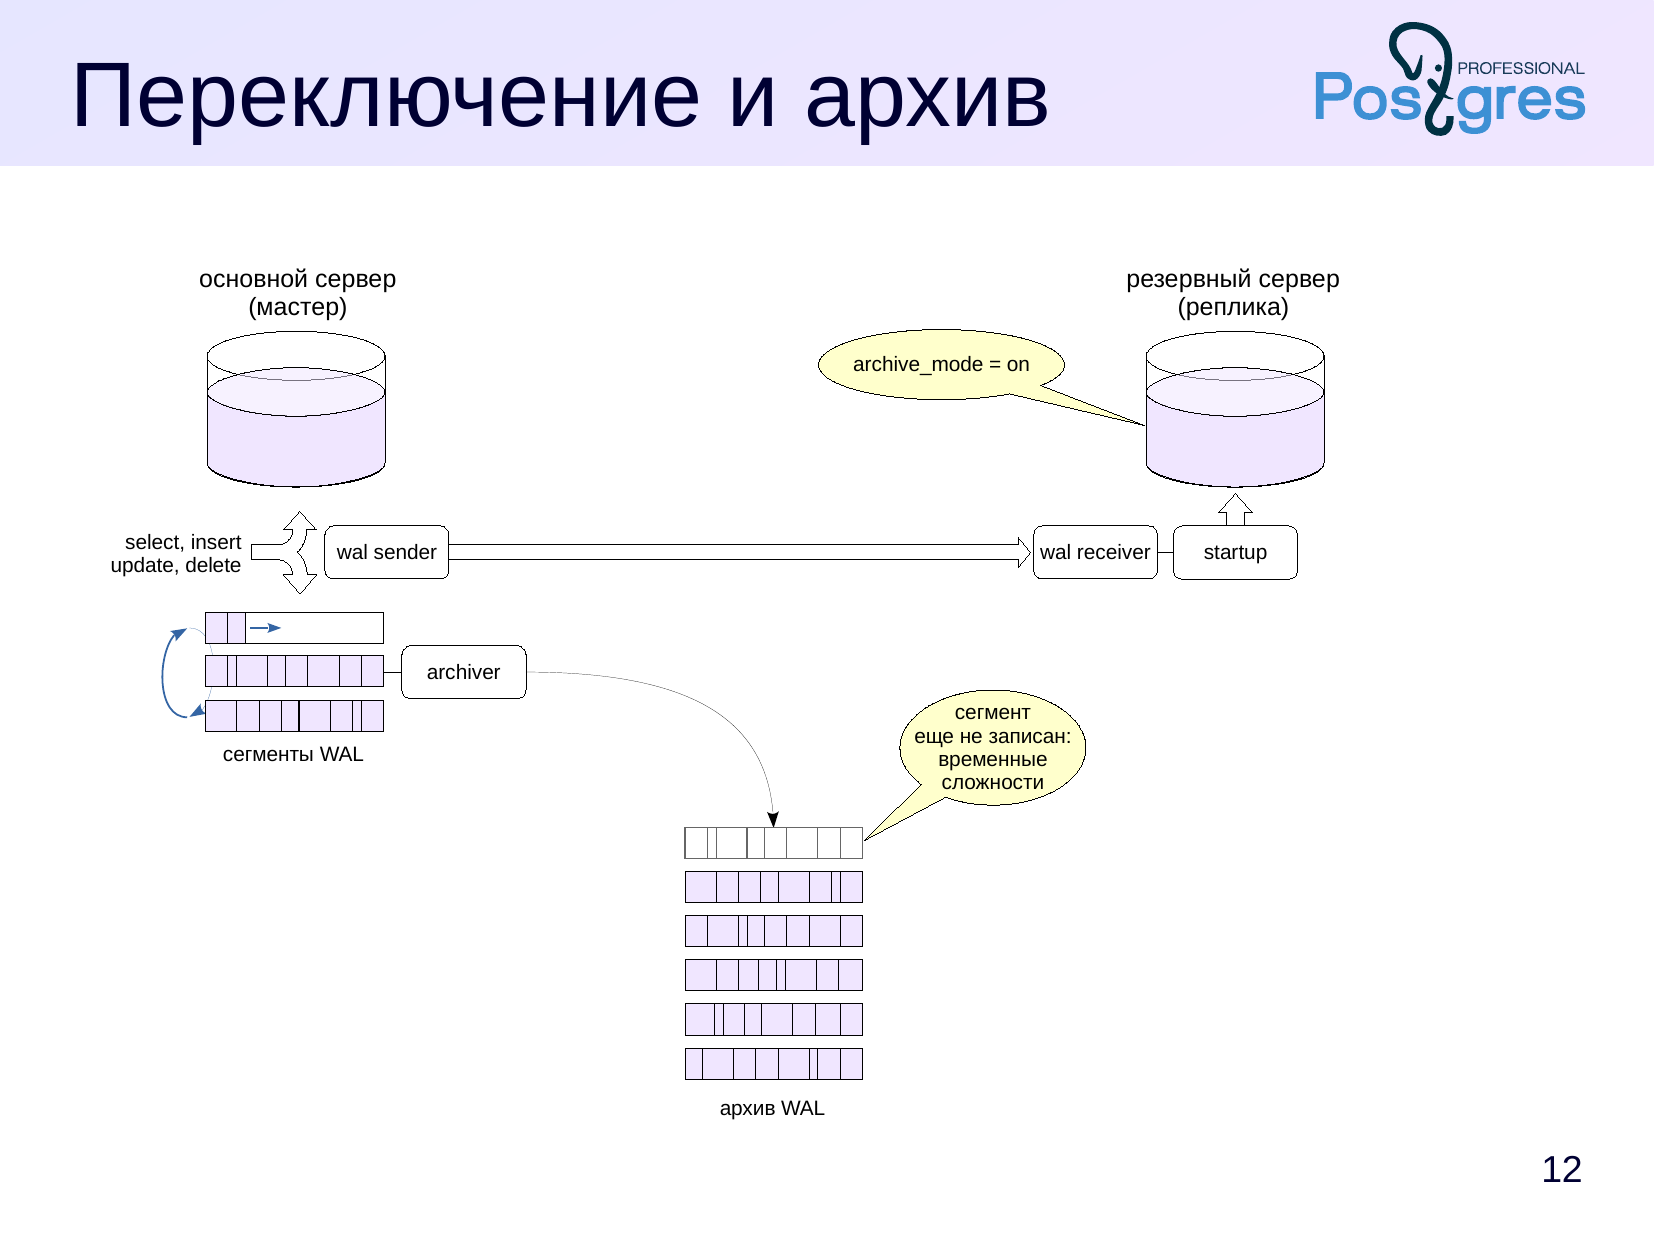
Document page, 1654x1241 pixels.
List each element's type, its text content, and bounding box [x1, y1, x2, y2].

text_box archive_mode = on [818, 329, 1145, 426]
text_box сегменты WAL [208, 735, 379, 775]
text_box [686, 872, 862, 902]
text_box резервный сервер (реплика) [1111, 257, 1356, 329]
text_box archiver [401, 645, 527, 699]
text_box [206, 701, 383, 731]
text_box [686, 916, 862, 946]
text_box [1146, 331, 1325, 488]
text_box [686, 960, 862, 990]
text_box [206, 613, 246, 643]
text_box [257, 511, 317, 594]
title Переключение и архив [70, 43, 1241, 147]
text_box [686, 1004, 862, 1035]
text_box архив WAL [705, 1089, 841, 1128]
text_box [686, 1049, 862, 1079]
text_box startup [1173, 525, 1298, 580]
text_box wal receiver [1033, 525, 1158, 579]
text_box [207, 331, 386, 488]
text_box [1218, 493, 1253, 525]
text_box [206, 656, 383, 686]
text_box основной сервер (мастер) [184, 257, 412, 329]
text_box wal sender [324, 525, 449, 579]
text_box select, insert update, delete [95, 523, 257, 586]
text_box [686, 828, 862, 858]
text_box [449, 537, 1031, 568]
text_box сегмент еще не записан: временные сложности [864, 690, 1086, 841]
